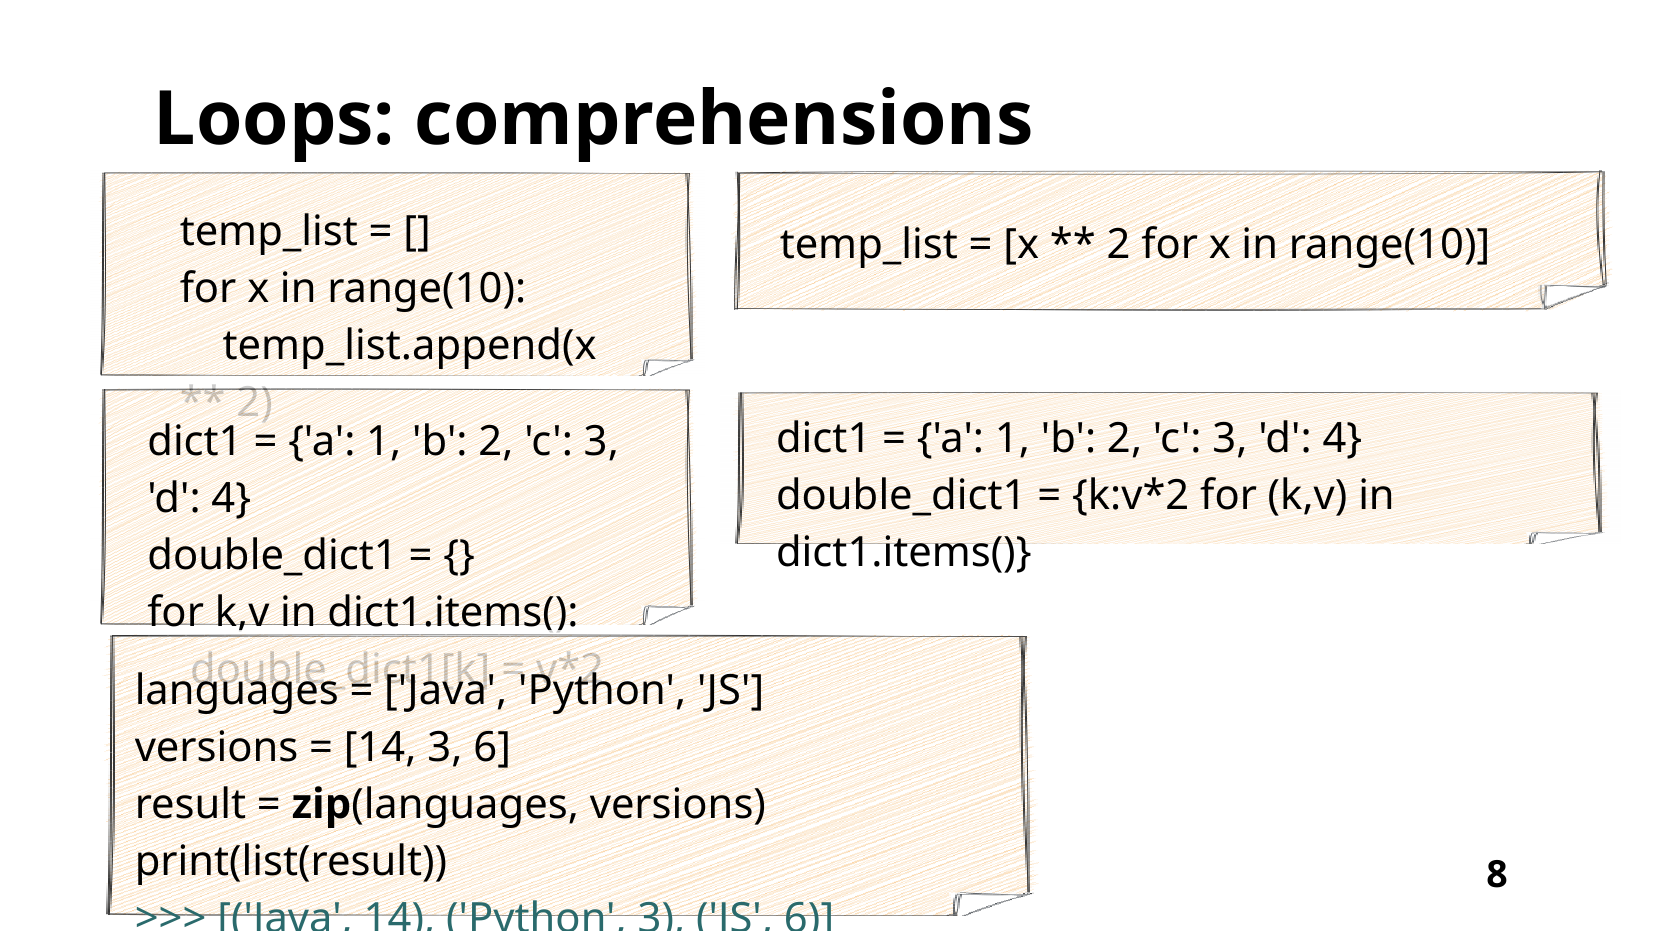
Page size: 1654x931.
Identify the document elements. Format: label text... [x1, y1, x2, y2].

picture [90, 630, 1051, 916]
picture [476, 905, 487, 916]
text_box languages = ['Java', 'Python', 'JS'] versions = [14, 3, 6] result = zip(languages, versions) print(list(result)) >>> [('Java', 14), ('Python', 3), ('JS', 6)] [120, 651, 1006, 866]
picture [720, 390, 1621, 544]
picture [490, 606, 501, 625]
text_box dict1 = {'a': 1, 'b': 2, 'c': 3, 'd': 4} double_dict1 = {} for k,v in dict1.items(): double_dict1[k] = v*2 [132, 402, 676, 544]
text_box temp_list = [x ** 2 for x in range(10)] [765, 206, 1576, 282]
picture [504, 606, 515, 625]
text_box <number> [1495, 840, 1654, 896]
picture [396, 907, 402, 916]
picture [720, 165, 1621, 316]
picture [562, 912, 573, 916]
text_box dict1 = {'a': 1, 'b': 2, 'c': 3, 'd': 4} double_dict1 = {k:v*2 for (k,v) in dict1.items()} [761, 400, 1602, 541]
picture [333, 606, 345, 623]
picture [537, 912, 547, 916]
picture [90, 206, 165, 376]
picture [167, 606, 180, 623]
picture [646, 206, 706, 376]
picture [465, 606, 477, 613]
title Loops: comprehensions [82, 24, 1156, 206]
picture [90, 384, 706, 625]
picture [588, 912, 598, 916]
picture [221, 616, 230, 625]
picture [297, 606, 309, 625]
text_box temp_list = [] for x in range(10): temp_list.append(x ** 2) [165, 206, 646, 384]
